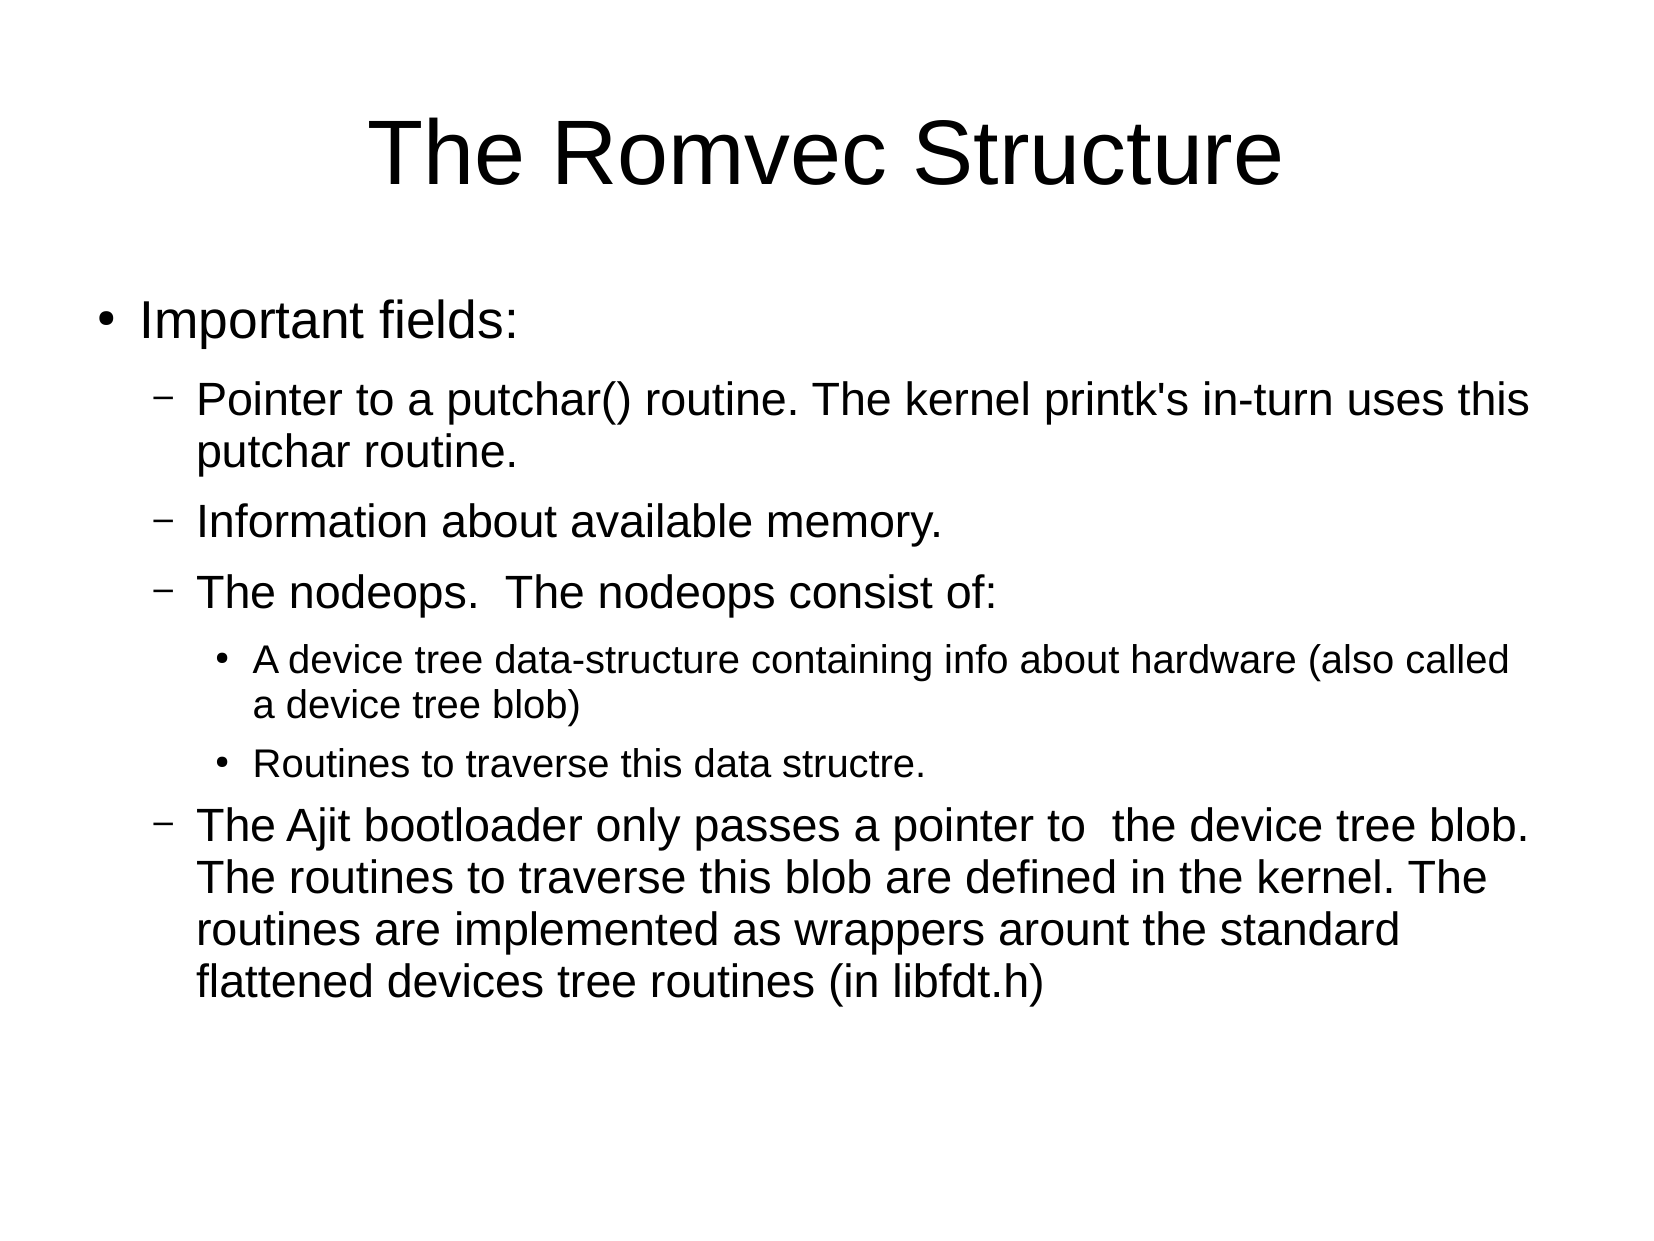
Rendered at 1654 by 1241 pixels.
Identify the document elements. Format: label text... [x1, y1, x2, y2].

list Important fields: Pointer to a putchar() routine. The kernel printk's in-turn uses this putchar routine. Information about available memory. The nodeops. The nodeops consist of: A device tree data-structure containing info about hardware (also called a device tree blob) Routines to traverse this data structre. The Ajit bootloader only passes a pointer to the device tree blob. The routines to traverse this blob are defined in the kernel. The routines are implemented as wrappers arount the standard flattened devices tree routines (in libfdt.h) [82, 290, 1538, 1010]
title The Romvec Structure [82, 49, 1571, 257]
